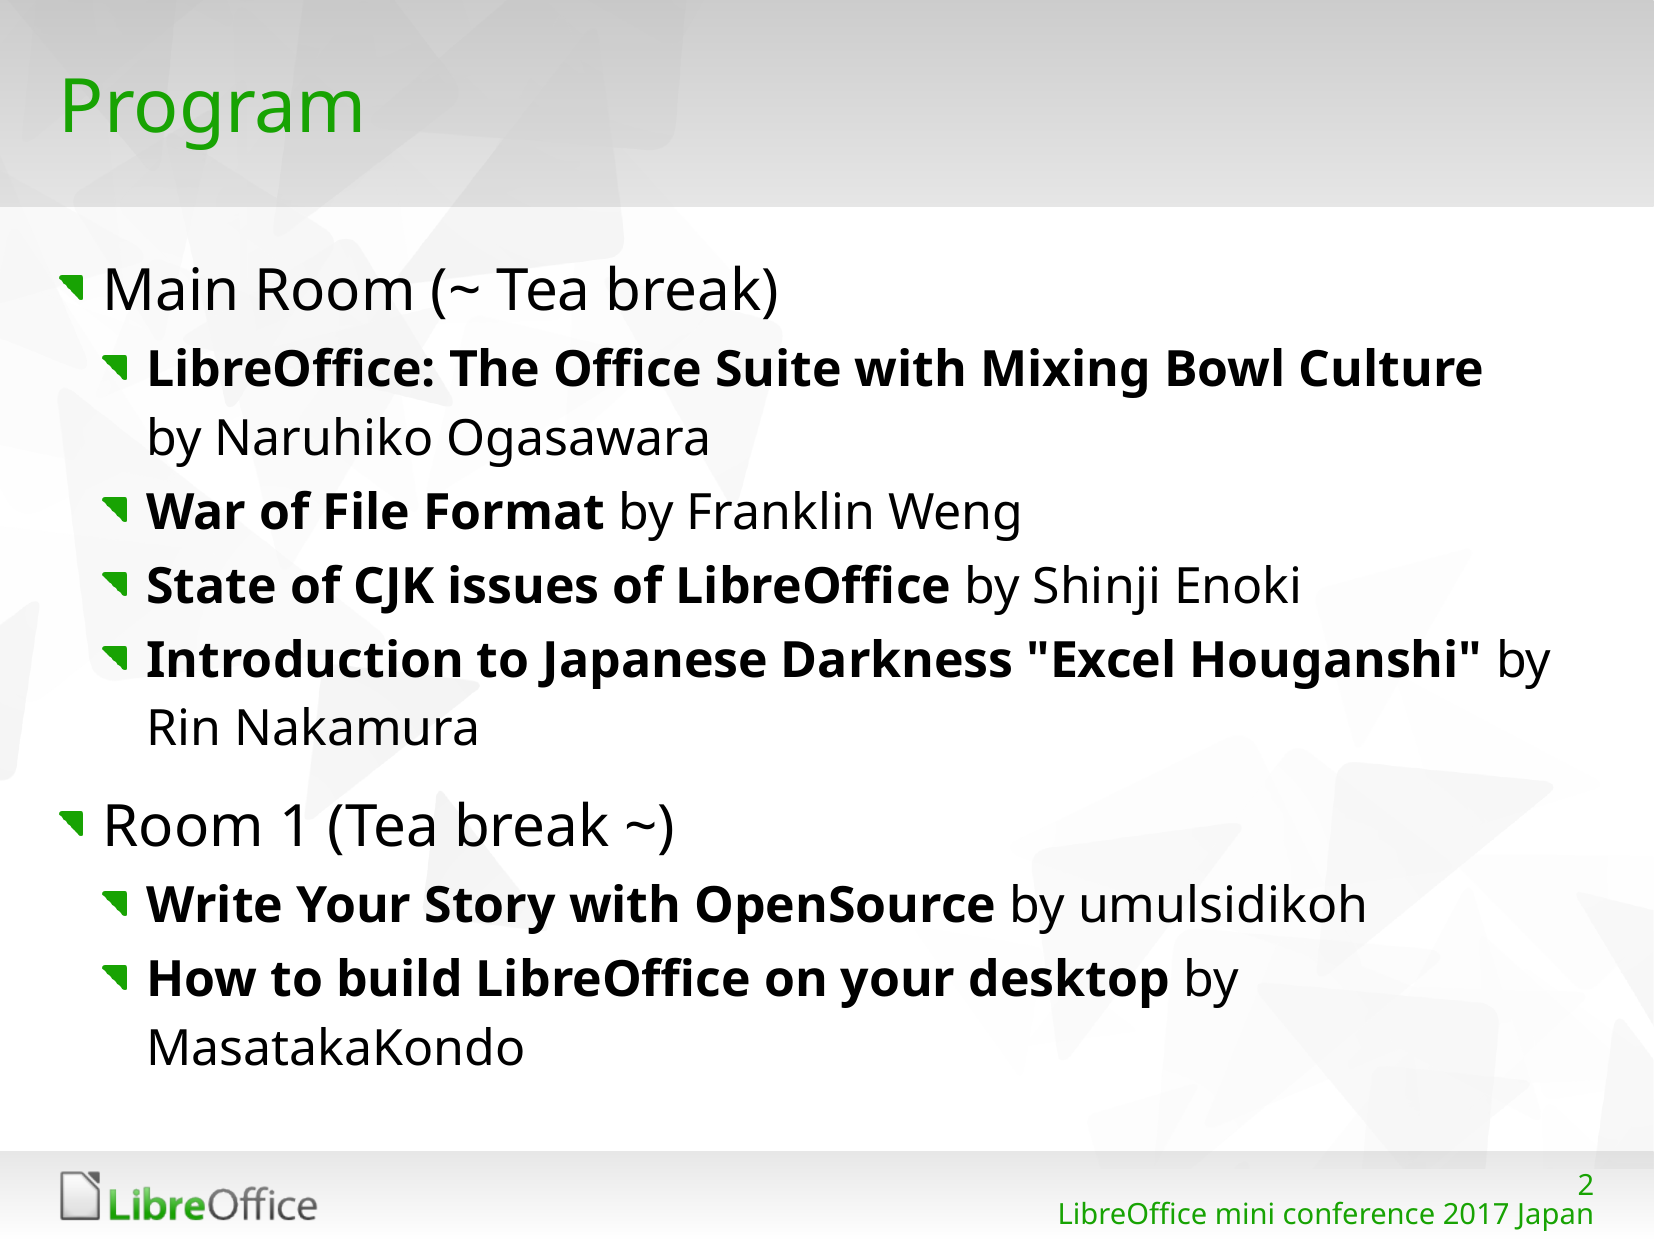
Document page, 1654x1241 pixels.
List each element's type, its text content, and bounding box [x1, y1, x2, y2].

picture [41, 1152, 337, 1240]
list Main Room (~ Tea break) LibreOffice: The Office Suite with Mixing Bowl Culture by Naruhiko Ogasawara War of File Format by Franklin Weng State of CJK issues of LibreOffice by Shinji Enoki Introduction to Japanese Darkness "Excel Houganshi" by Rin Nakamura Room 1 (Tea break ~) Write Your Story with OpenSource by umulsidikoh How to build LibreOffice on your desktop by MasatakaKondo [59, 248, 1595, 1072]
picture [915, 548, 1654, 1169]
title Program [59, 29, 1595, 178]
picture [0, 0, 783, 931]
